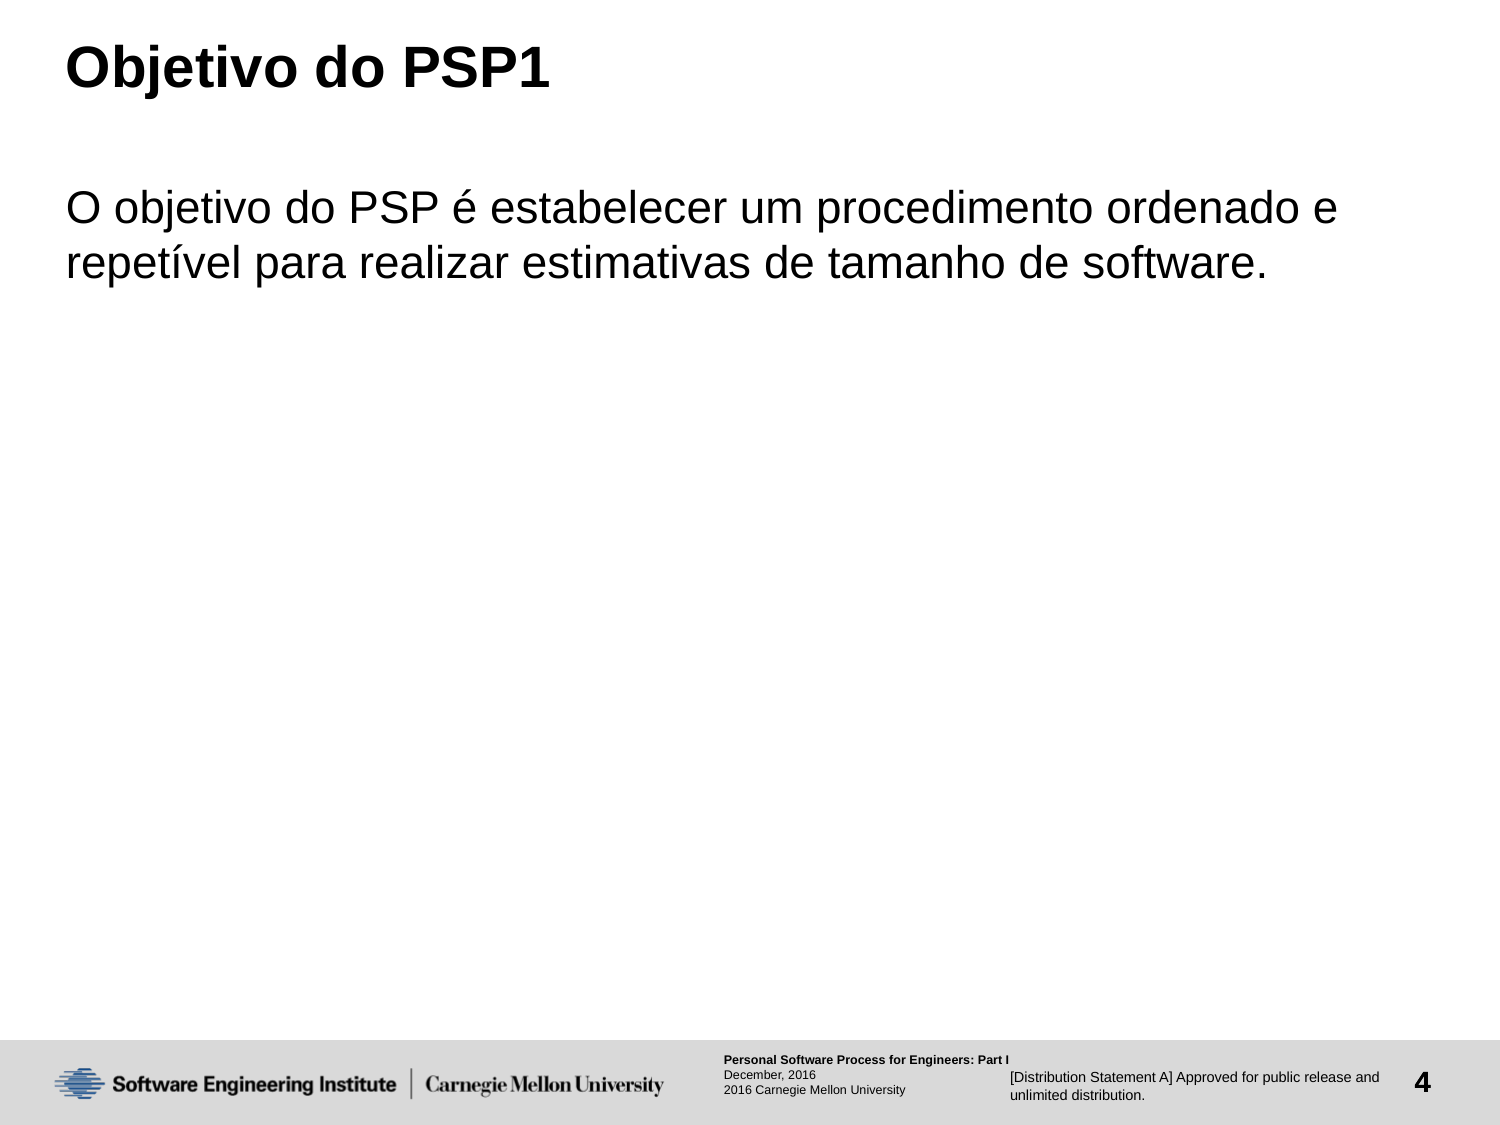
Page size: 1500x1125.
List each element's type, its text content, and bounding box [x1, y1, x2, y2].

list O objetivo do PSP é estabelecer um procedimento ordenado e repetível para realizar estimativas de tamanho de software. [65, 177, 1431, 1000]
title Objetivo do PSP1 [65, 37, 1313, 148]
picture [46, 1061, 673, 1104]
